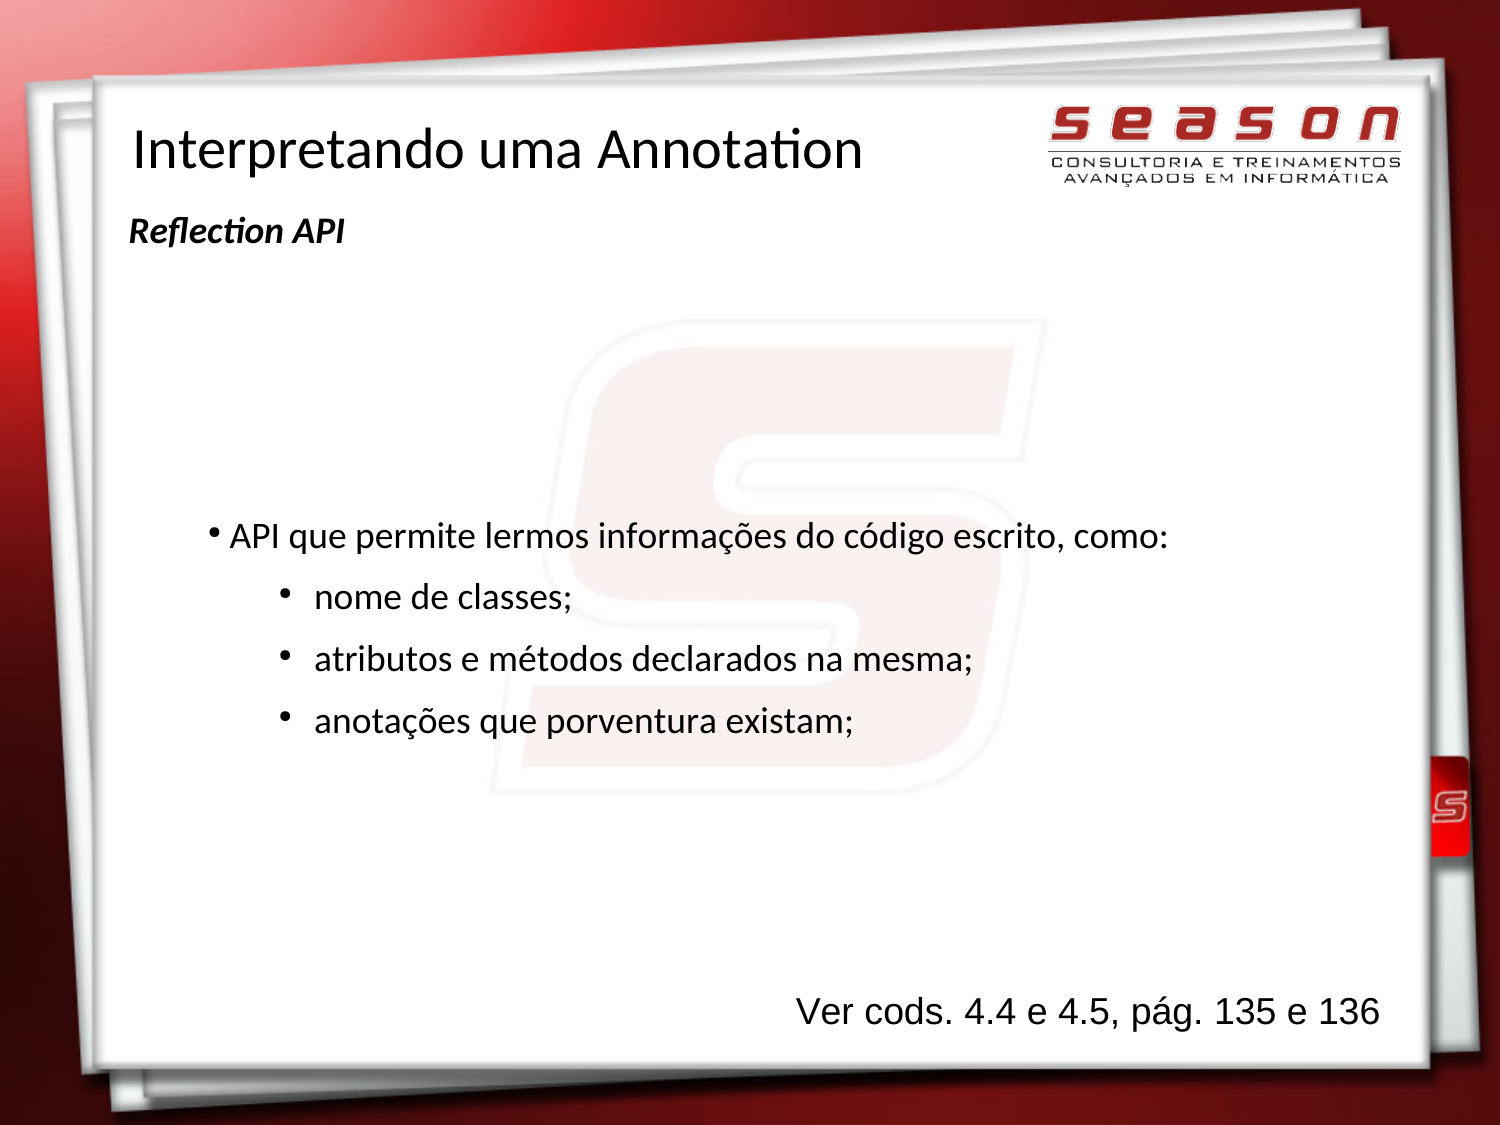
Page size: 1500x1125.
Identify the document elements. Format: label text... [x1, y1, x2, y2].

picture [0, 0, 1500, 1125]
text_box Reflection API [119, 202, 1240, 254]
text_box API que permite lermos informações do código escrito, como: nome de classes; atributos e métodos declarados na mesma; anotações que porventura existam; [207, 357, 1328, 894]
title Interpretando uma Annotation [118, 33, 1394, 257]
text_box Ver cods. 4.4 e 4.5, pág. 135 e 136 [708, 979, 1396, 1040]
